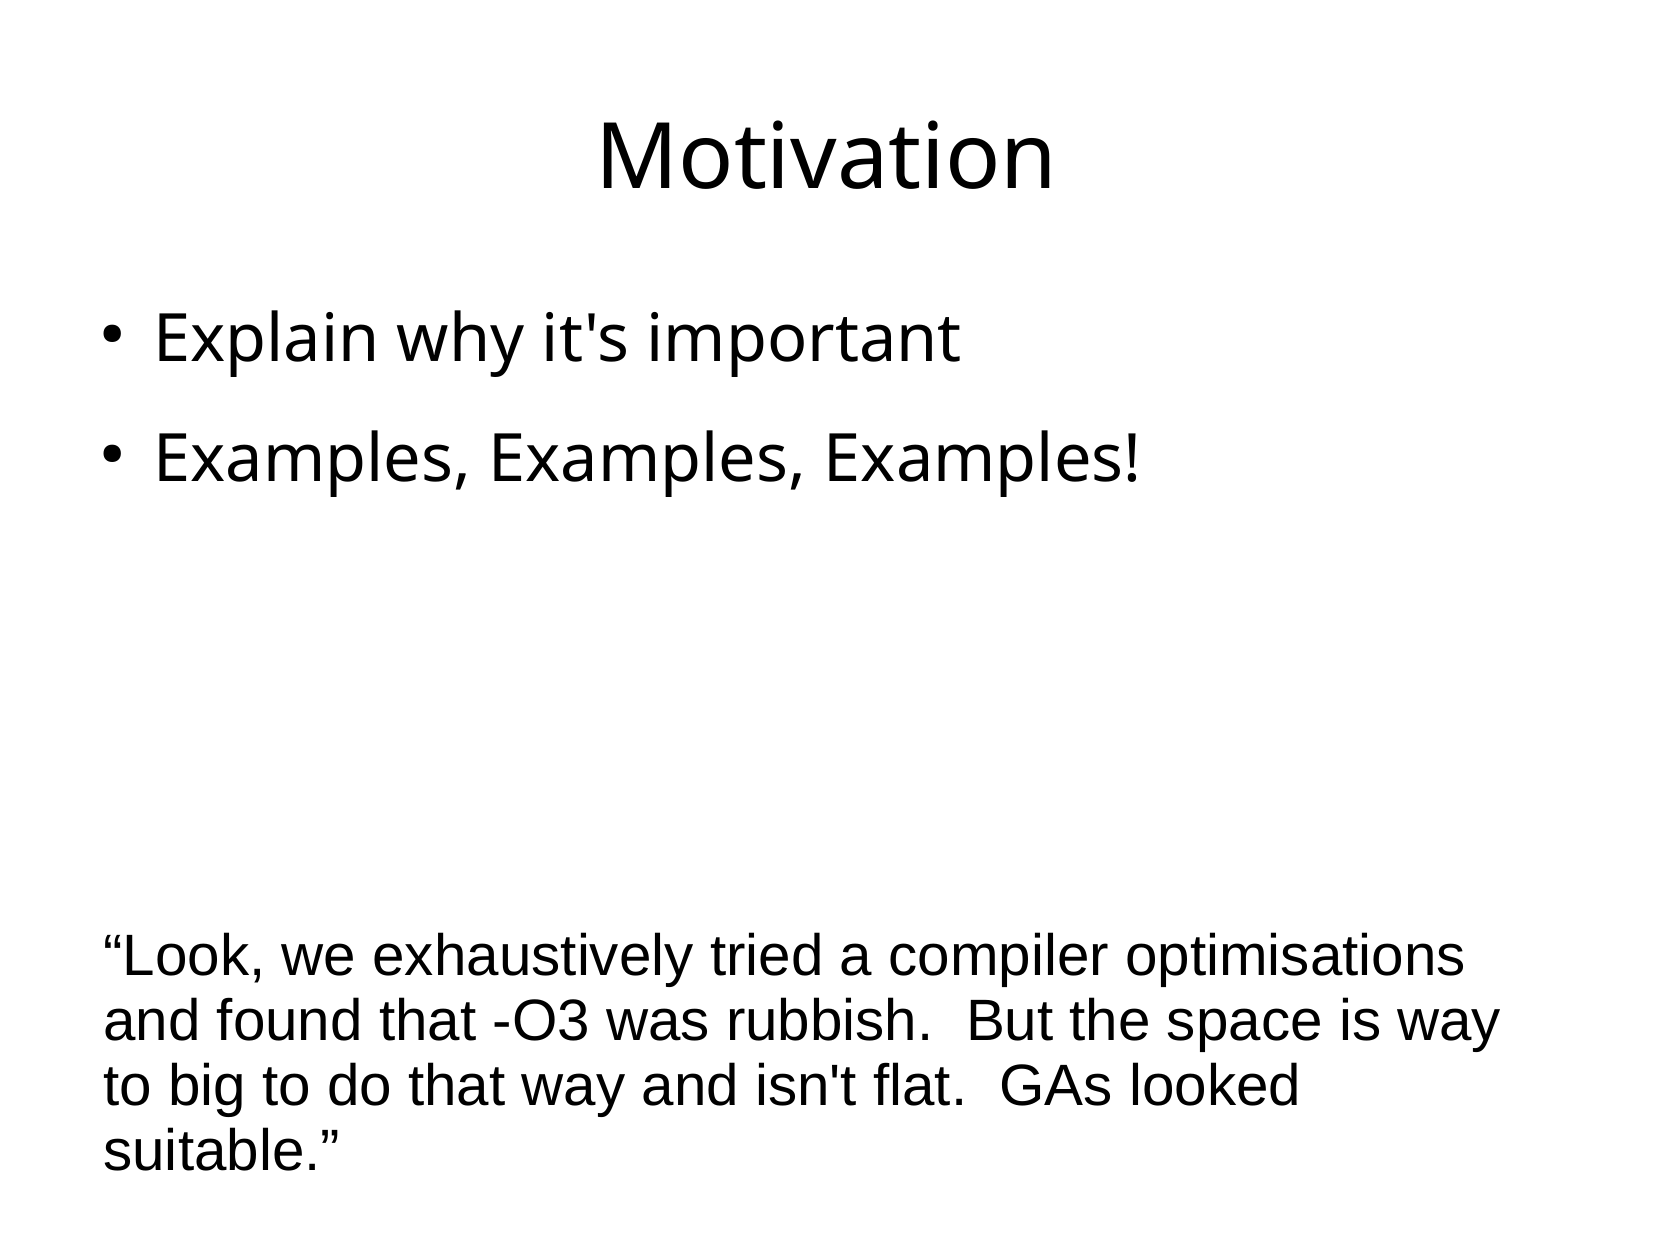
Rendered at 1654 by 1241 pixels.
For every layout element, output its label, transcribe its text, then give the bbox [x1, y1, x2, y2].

text_box “Look, we exhaustively tried a compiler optimisations and found that -O3 was rubbish. But the space is way to big to do that way and isn't flat. GAs looked suitable.” [88, 915, 1565, 1191]
title Motivation [82, 56, 1571, 250]
list Explain why it's important Examples, Examples, Examples! [82, 290, 1571, 1109]
